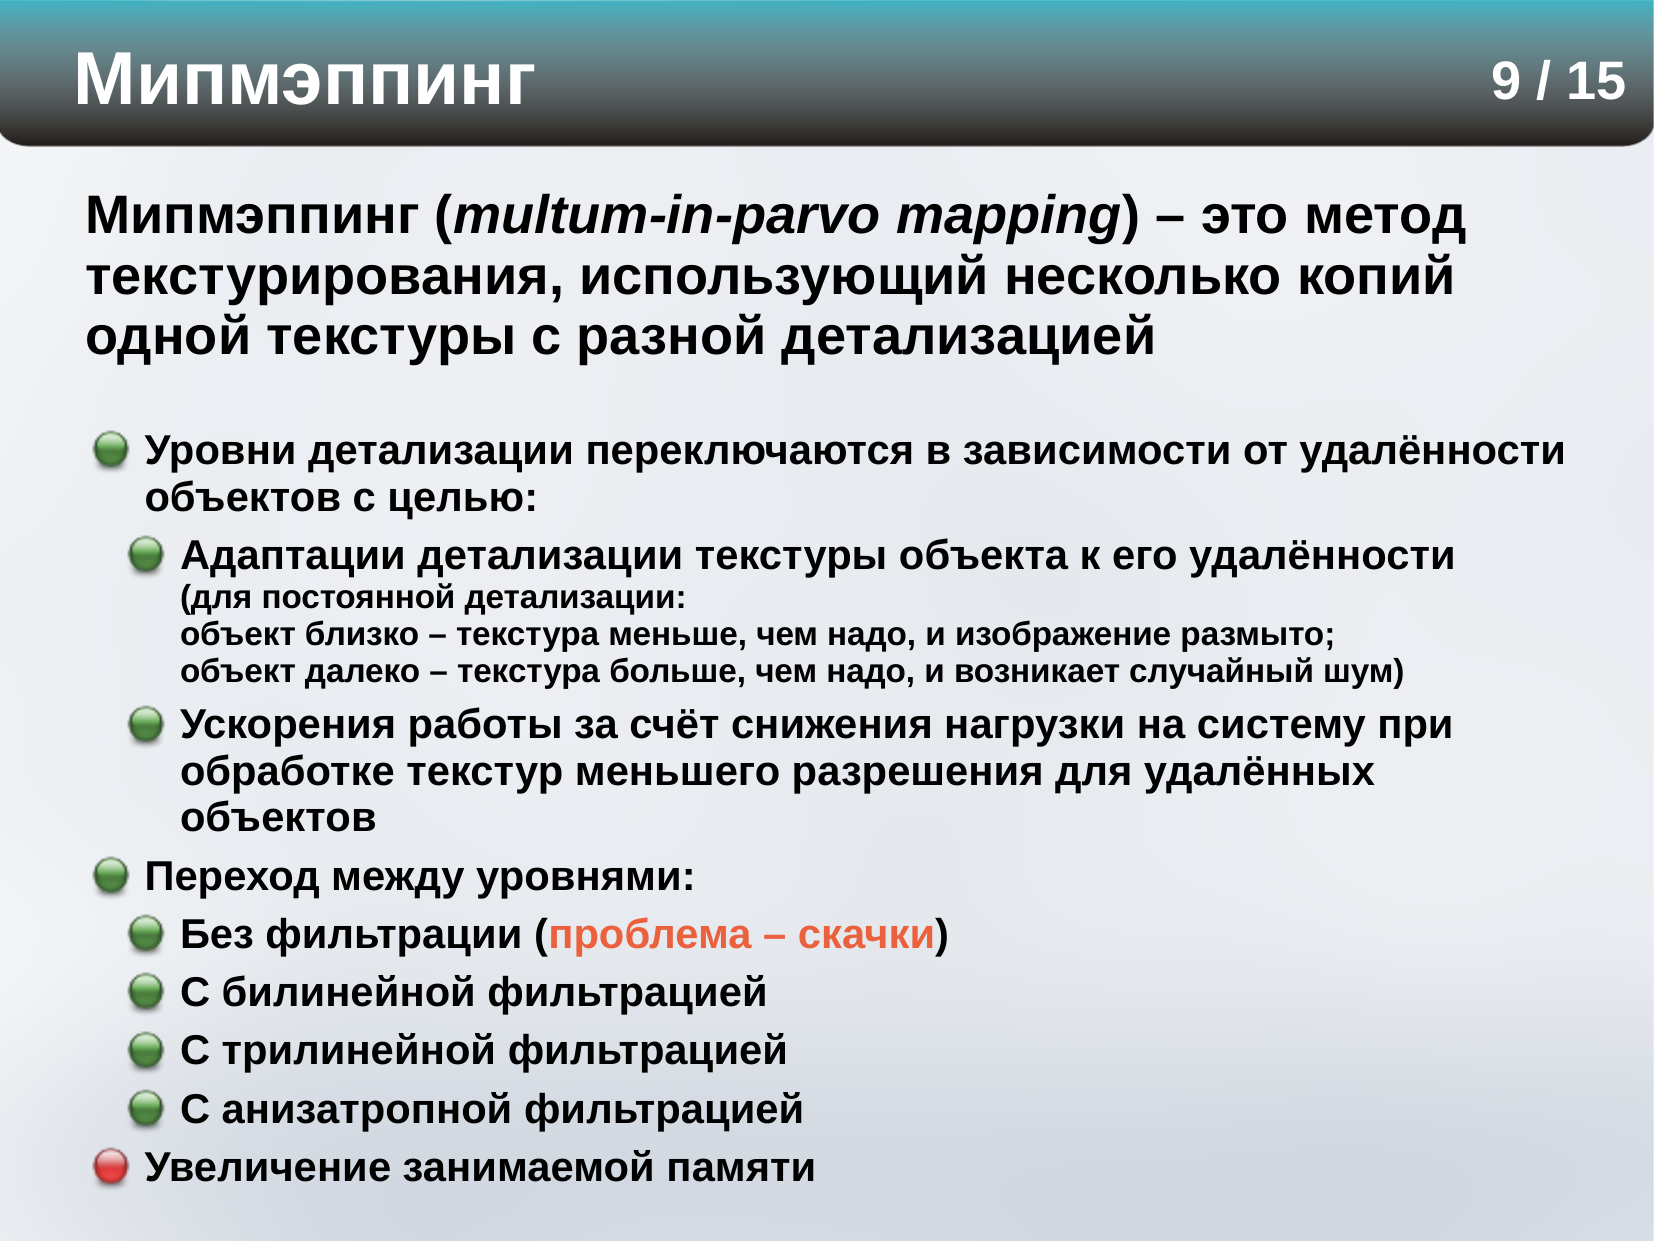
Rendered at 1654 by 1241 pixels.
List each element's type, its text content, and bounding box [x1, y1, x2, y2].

text_box <номер> / 15 [1476, 42, 1654, 179]
text_box Мипмэппинг [59, 29, 916, 129]
text_box Мипмэппинг (multum-in-parvo mapping) – это метод текстурирования, использующий несколько копий одной текстуры с разной детализацией Уровни детализации переключаются в зависимости от удалённости объектов с целью: Адаптации детализации текстуры объекта к его удалённости (для постоянной детализации: объект близко – текстура меньше, чем надо, и изображение размыто; объект далеко – текстура больше, чем надо, и возникает случайный шум) Ускорения работы за счёт снижения нагрузки на систему при обработке текстур меньшего разрешения для удалённых объектов Переход между уровнями: Без фильтрации (проблема – скачки) С билинейной фильтрацией С трилинейной фильтрацией С анизатропной фильтрацией Увеличение занимаемой памяти [70, 177, 1595, 1198]
picture [0, 0, 1654, 1241]
